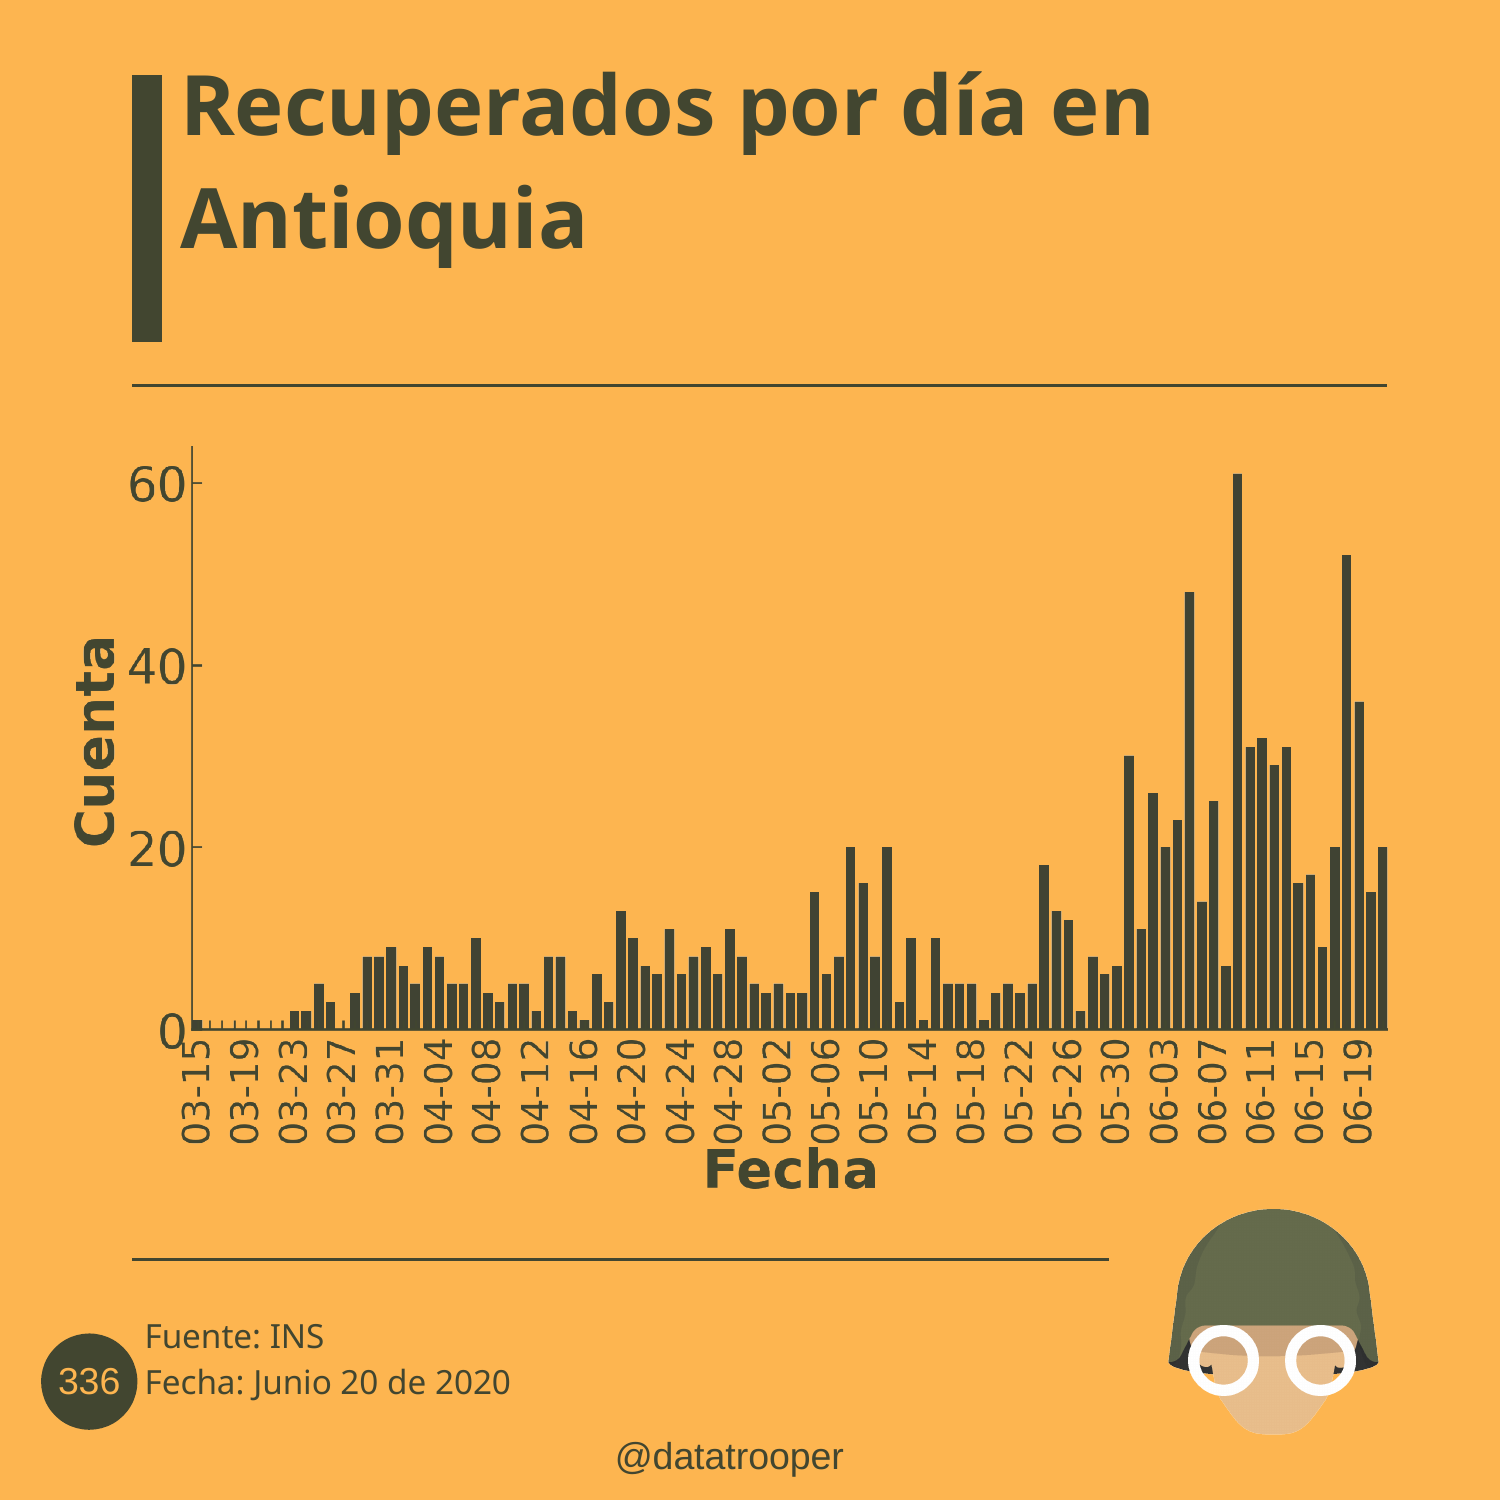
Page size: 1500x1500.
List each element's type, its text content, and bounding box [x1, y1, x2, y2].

title Recuperados por día en Antioquia [180, 64, 1351, 255]
picture [70, 446, 1410, 1500]
